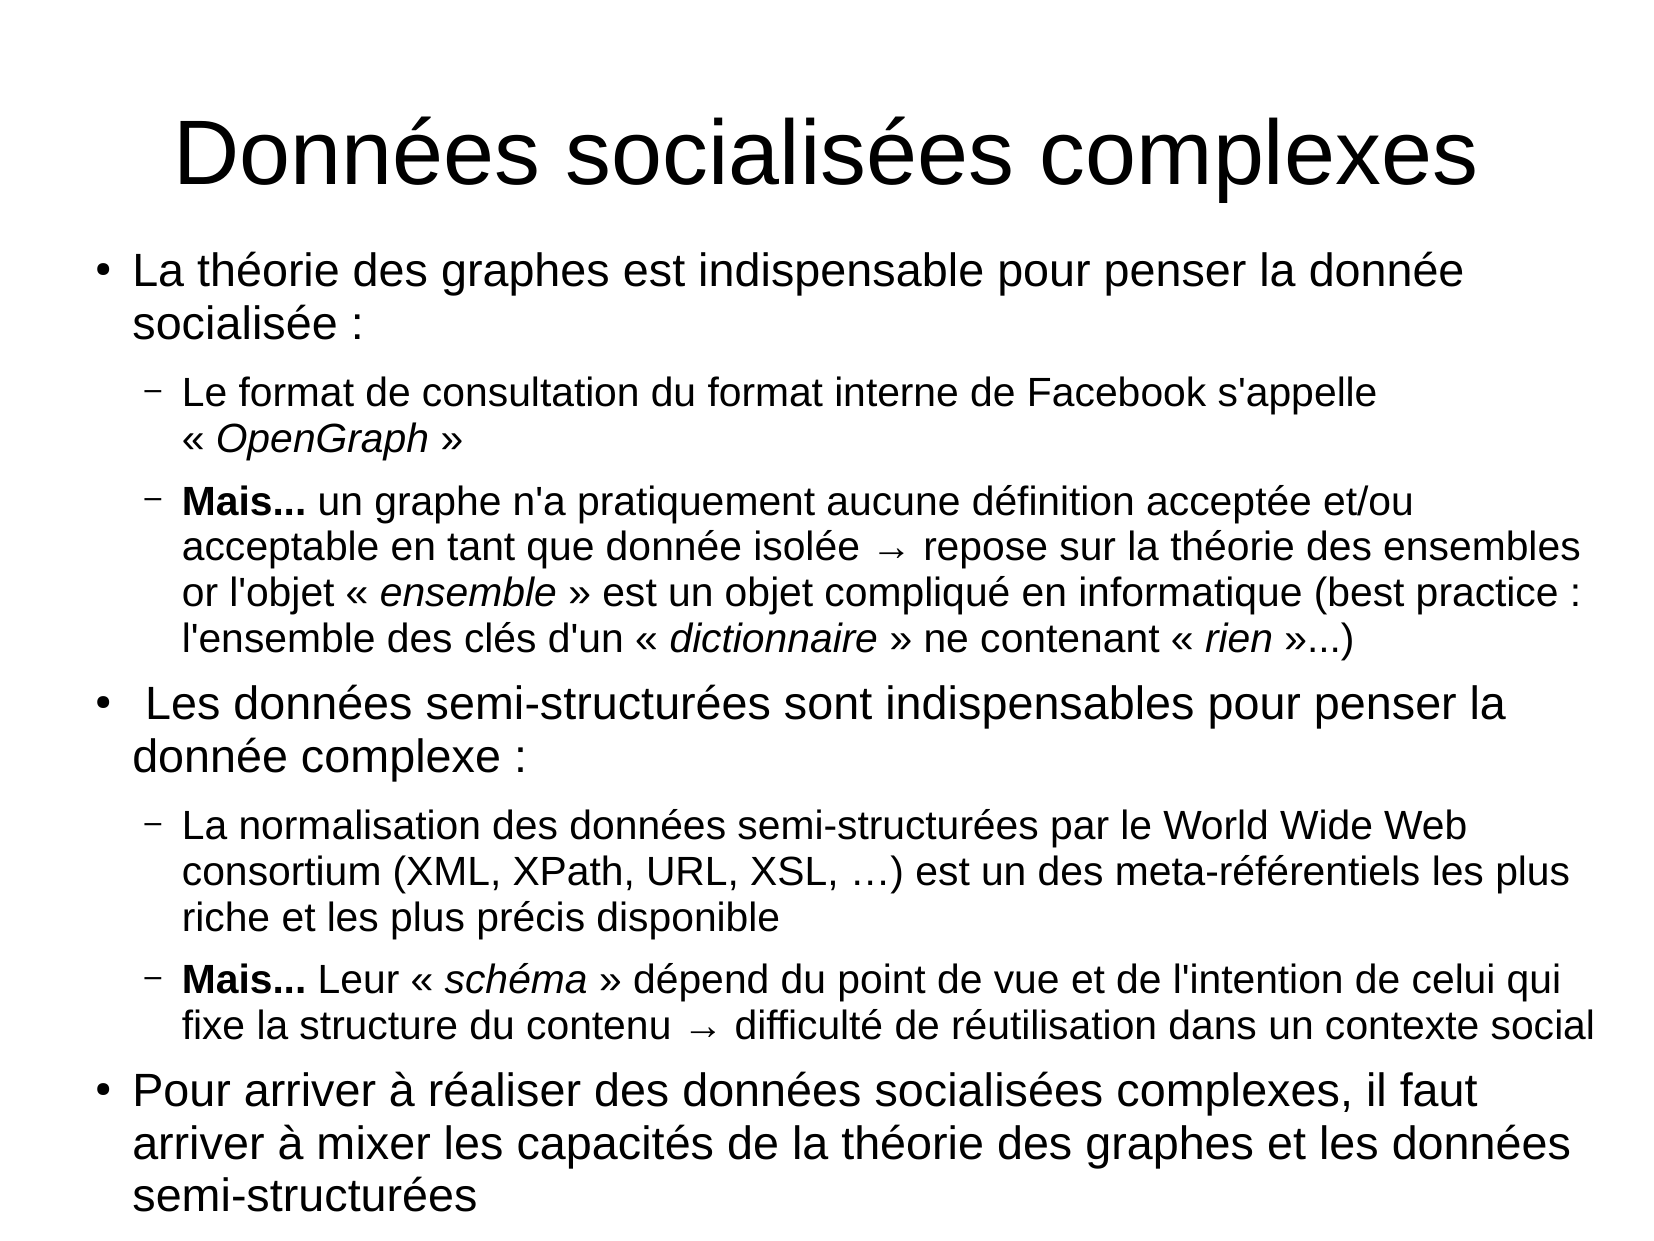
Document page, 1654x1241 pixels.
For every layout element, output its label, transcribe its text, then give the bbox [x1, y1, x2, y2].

title Données socialisées complexes [82, 49, 1571, 244]
list La théorie des graphes est indispensable pour penser la donnée socialisée : Le format de consultation du format interne de Facebook s'appelle « OpenGraph » Mais... un graphe n'a pratiquement aucune définition acceptée et/ou acceptable en tant que donnée isolée → repose sur la théorie des ensembles or l'objet « ensemble » est un objet compliqué en informatique (best practice : l'ensemble des clés d'un « dictionnaire » ne contenant « rien »...) Les données semi-structurées sont indispensables pour penser la donnée complexe : La normalisation des données semi-structurées par le World Wide Web consortium (XML, XPath, URL, XSL, …) est un des meta-référentiels les plus riche et les plus précis disponible Mais... Leur « schéma » dépend du point de vue et de l'intention de celui qui fixe la structure du contenu → difficulté de réutilisation dans un contexte social Pour arriver à réaliser des données socialisées complexes, il faut arriver à mixer les capacités de la théorie des graphes et les données semi-structurées [82, 244, 1598, 1241]
